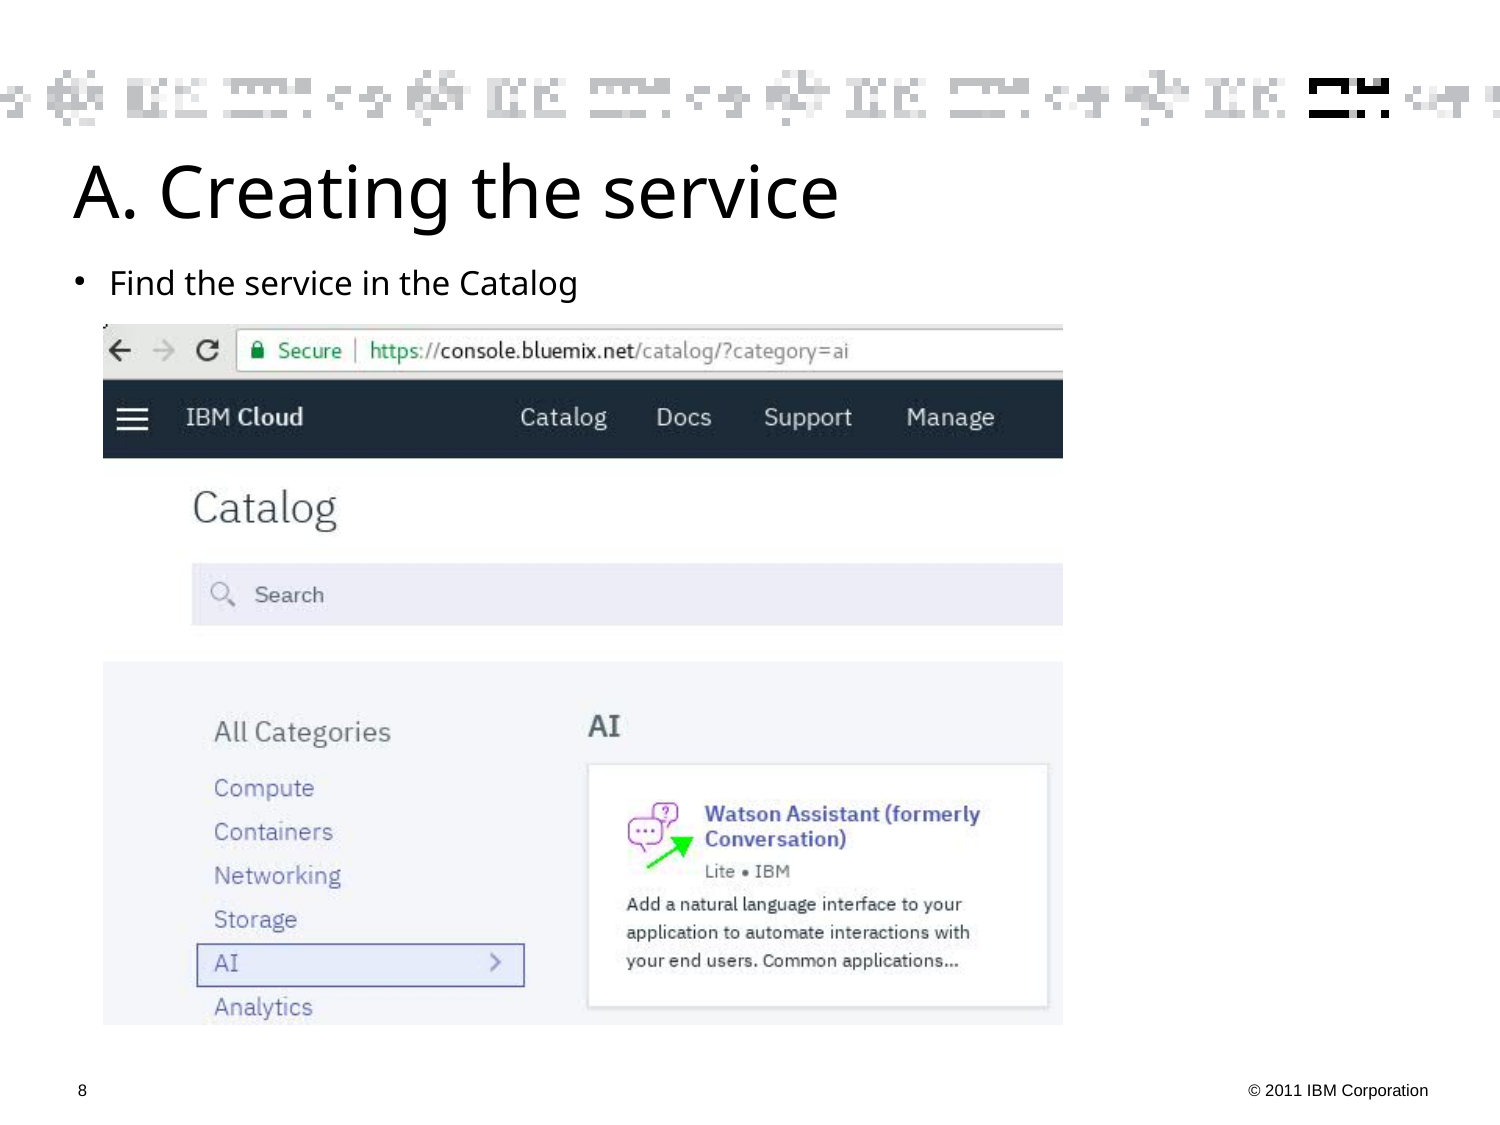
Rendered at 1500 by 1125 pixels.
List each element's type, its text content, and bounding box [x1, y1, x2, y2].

list Find the service in the Catalog [59, 254, 1447, 916]
picture [0, 0, 1500, 1125]
title A. Creating the service [59, 147, 1485, 253]
